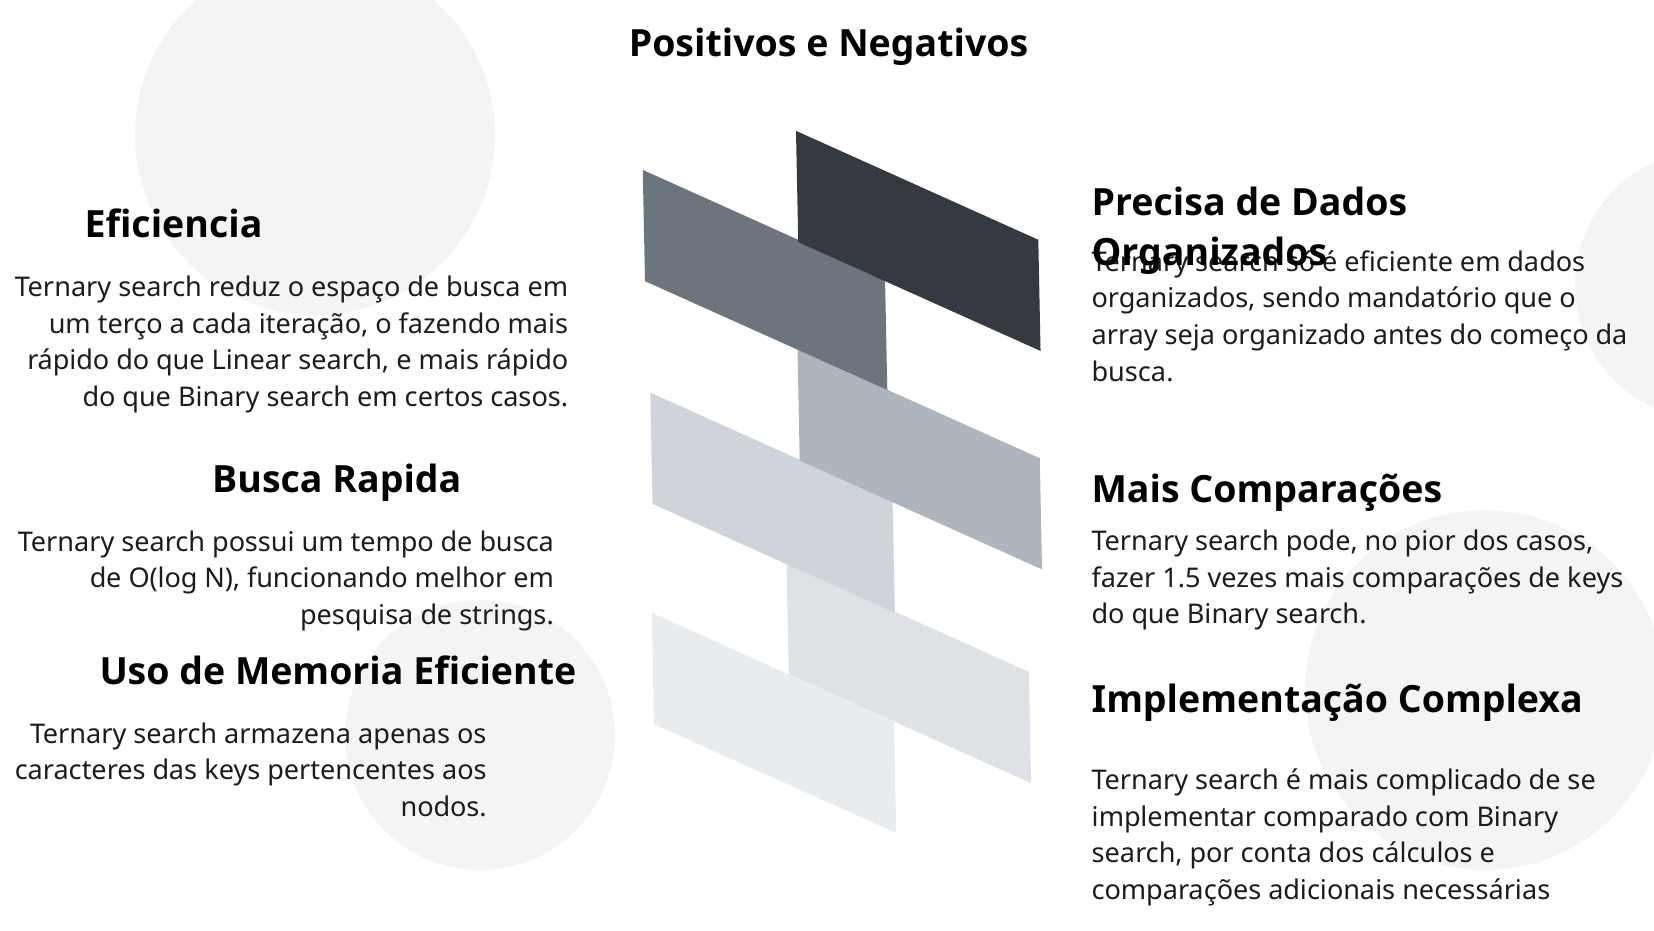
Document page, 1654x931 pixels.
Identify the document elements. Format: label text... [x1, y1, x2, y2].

text_box Mais Comparações [1076, 455, 1538, 572]
text_box Positivos e Negativos [562, 9, 1096, 76]
text_box Ternary search é mais complicado de se implementar comparado com Binary search, por conta dos cálculos e comparações adicionais necessárias [1076, 783, 1651, 902]
text_box Uso de Memoria Eficiente [75, 636, 593, 739]
text_box Ternary search armazena apenas os caracteres das keys pertencentes aos nodos. [0, 706, 593, 789]
text_box Ternary search pode, no pior dos casos, fazer 1.5 vezes mais comparações de keys do que Binary search. [1076, 514, 1651, 630]
text_box Precisa de Dados Organizados [1076, 167, 1654, 229]
text_box Busca Rapida [187, 444, 596, 562]
text_box Implementação Complexa [1076, 665, 1651, 783]
text_box Ternary search só é eficiente em dados organizados, sendo mandatório que o array seja organizado antes do começo da busca. [1076, 235, 1651, 351]
text_box Ternary search reduz o espaço de busca em um terço a cada iteração, o fazendo mais rápido do que Linear search, e mais rápido do que Binary search em certos casos. [0, 260, 593, 409]
text_box Eficiencia [60, 190, 593, 252]
text_box Ternary search possui um tempo de busca de O(log N), funcionando melhor em pesquisa de strings. [3, 514, 596, 597]
